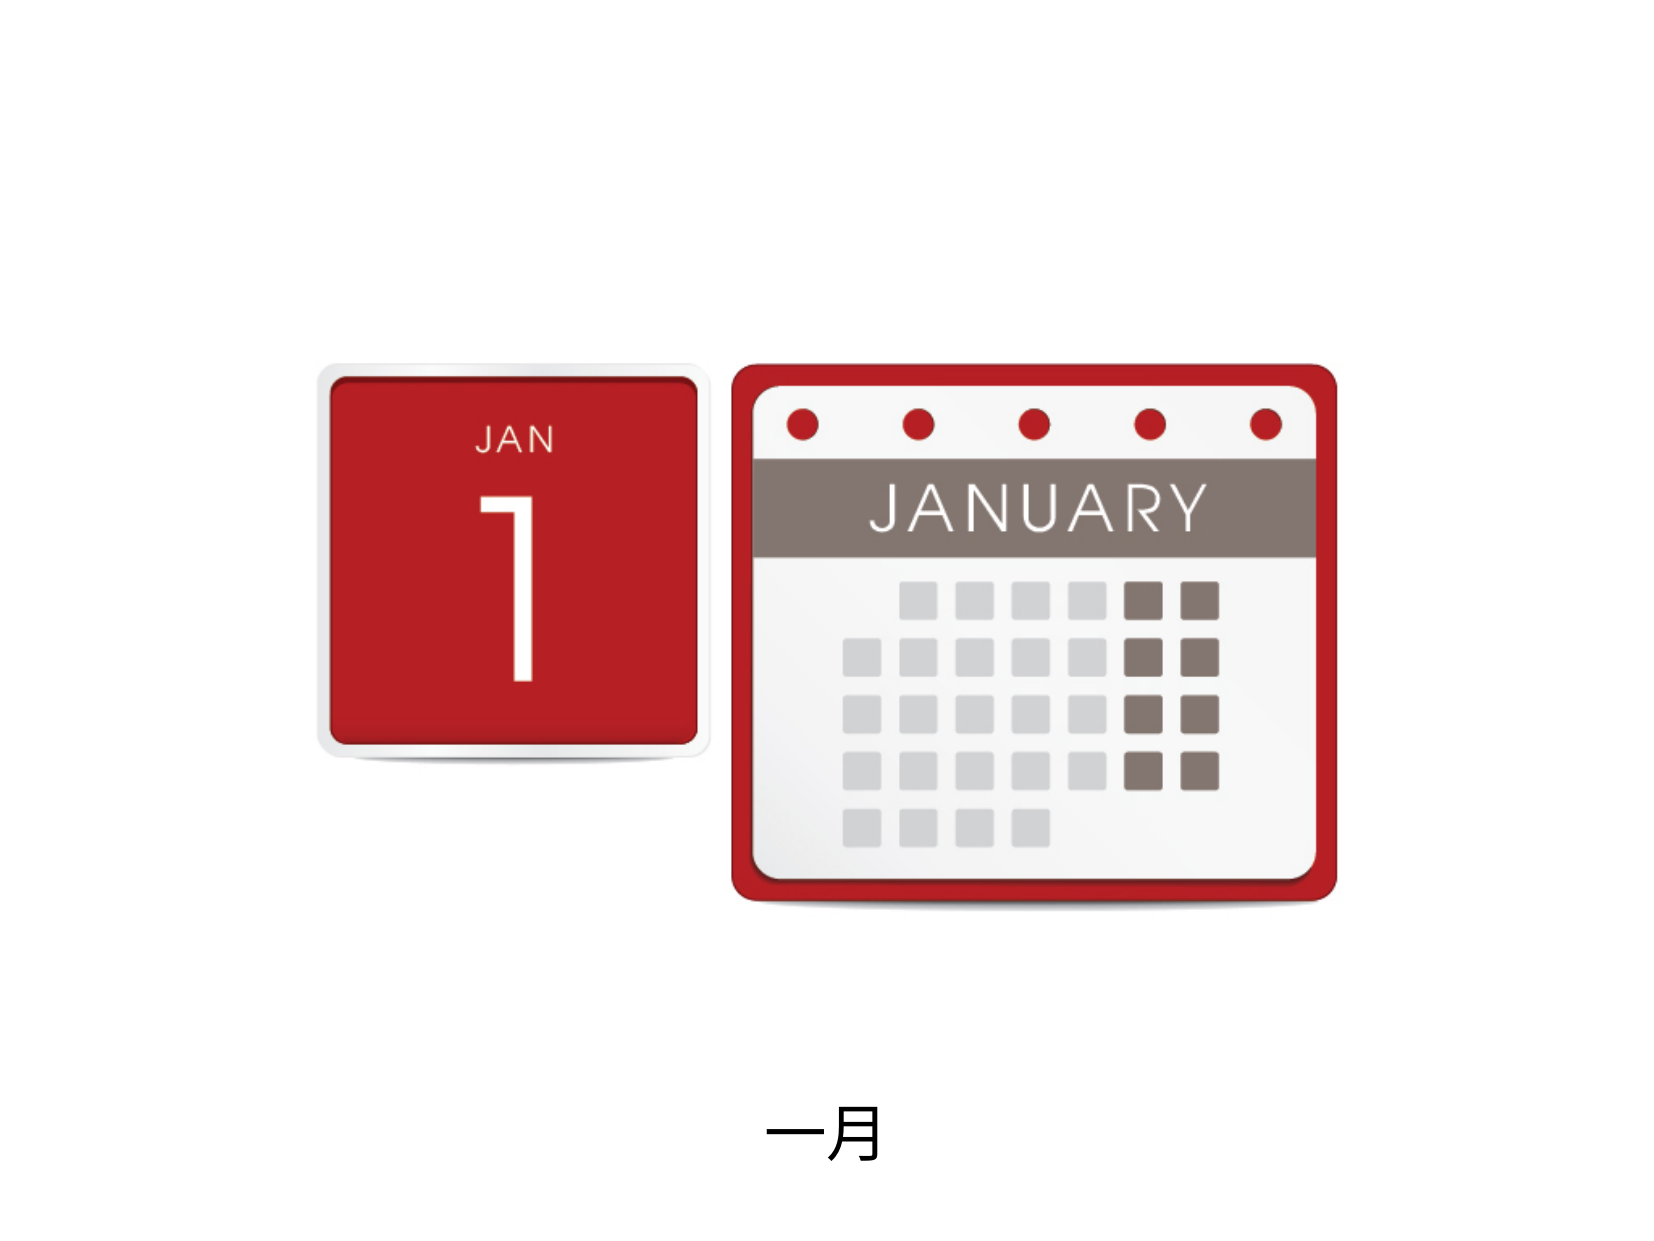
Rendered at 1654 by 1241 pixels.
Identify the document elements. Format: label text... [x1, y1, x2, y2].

title 一月 [82, 1025, 1571, 1233]
picture [0, 0, 1654, 1241]
